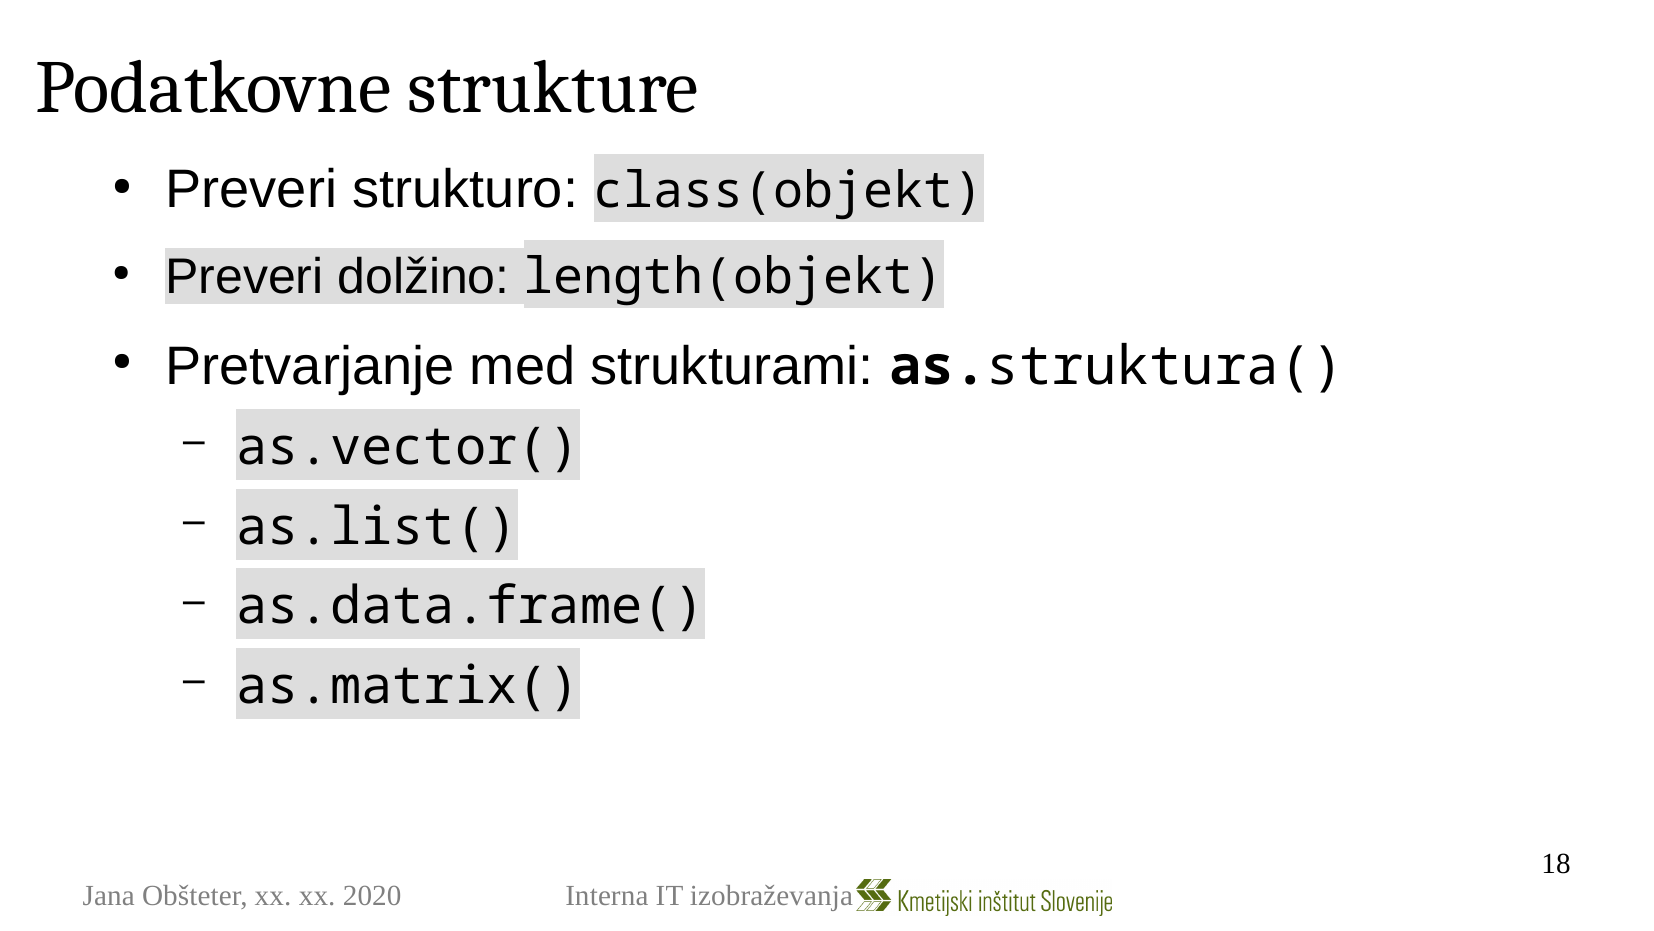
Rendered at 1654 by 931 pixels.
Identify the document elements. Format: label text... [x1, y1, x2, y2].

list Preveri strukturo: class(objekt) Preveri dolžino: length(objekt) Pretvarjanje med strukturami: as.struktura() as.vector() as.list() as.data.frame() as.matrix() [94, 153, 1583, 758]
title Podatkovne strukture [35, 21, 1524, 154]
picture [856, 879, 1112, 916]
